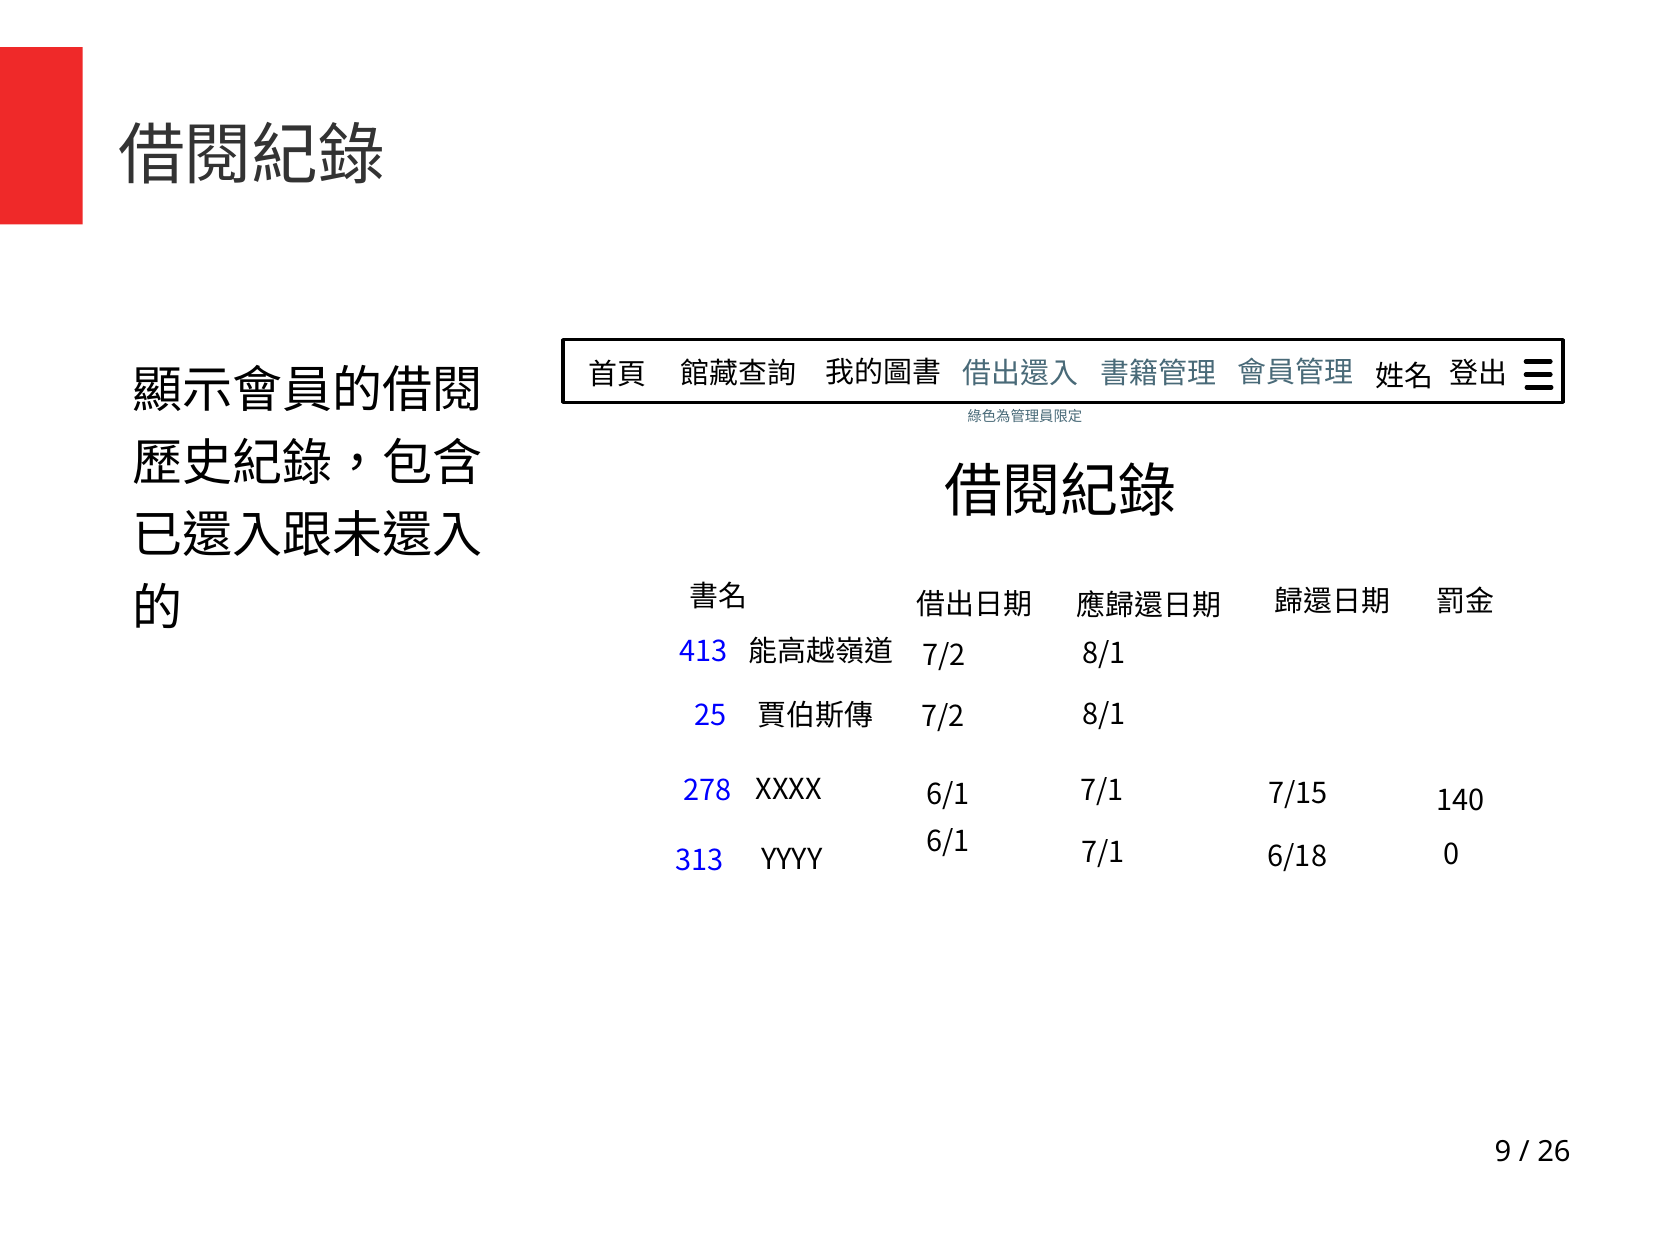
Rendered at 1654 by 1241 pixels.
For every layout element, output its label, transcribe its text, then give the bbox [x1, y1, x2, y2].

picture [555, 331, 1573, 1052]
title 借閱紀錄 [118, 49, 1571, 257]
text_box 顯示會員的借閱歷史紀錄，包含已還入跟未還入的 [118, 342, 532, 993]
